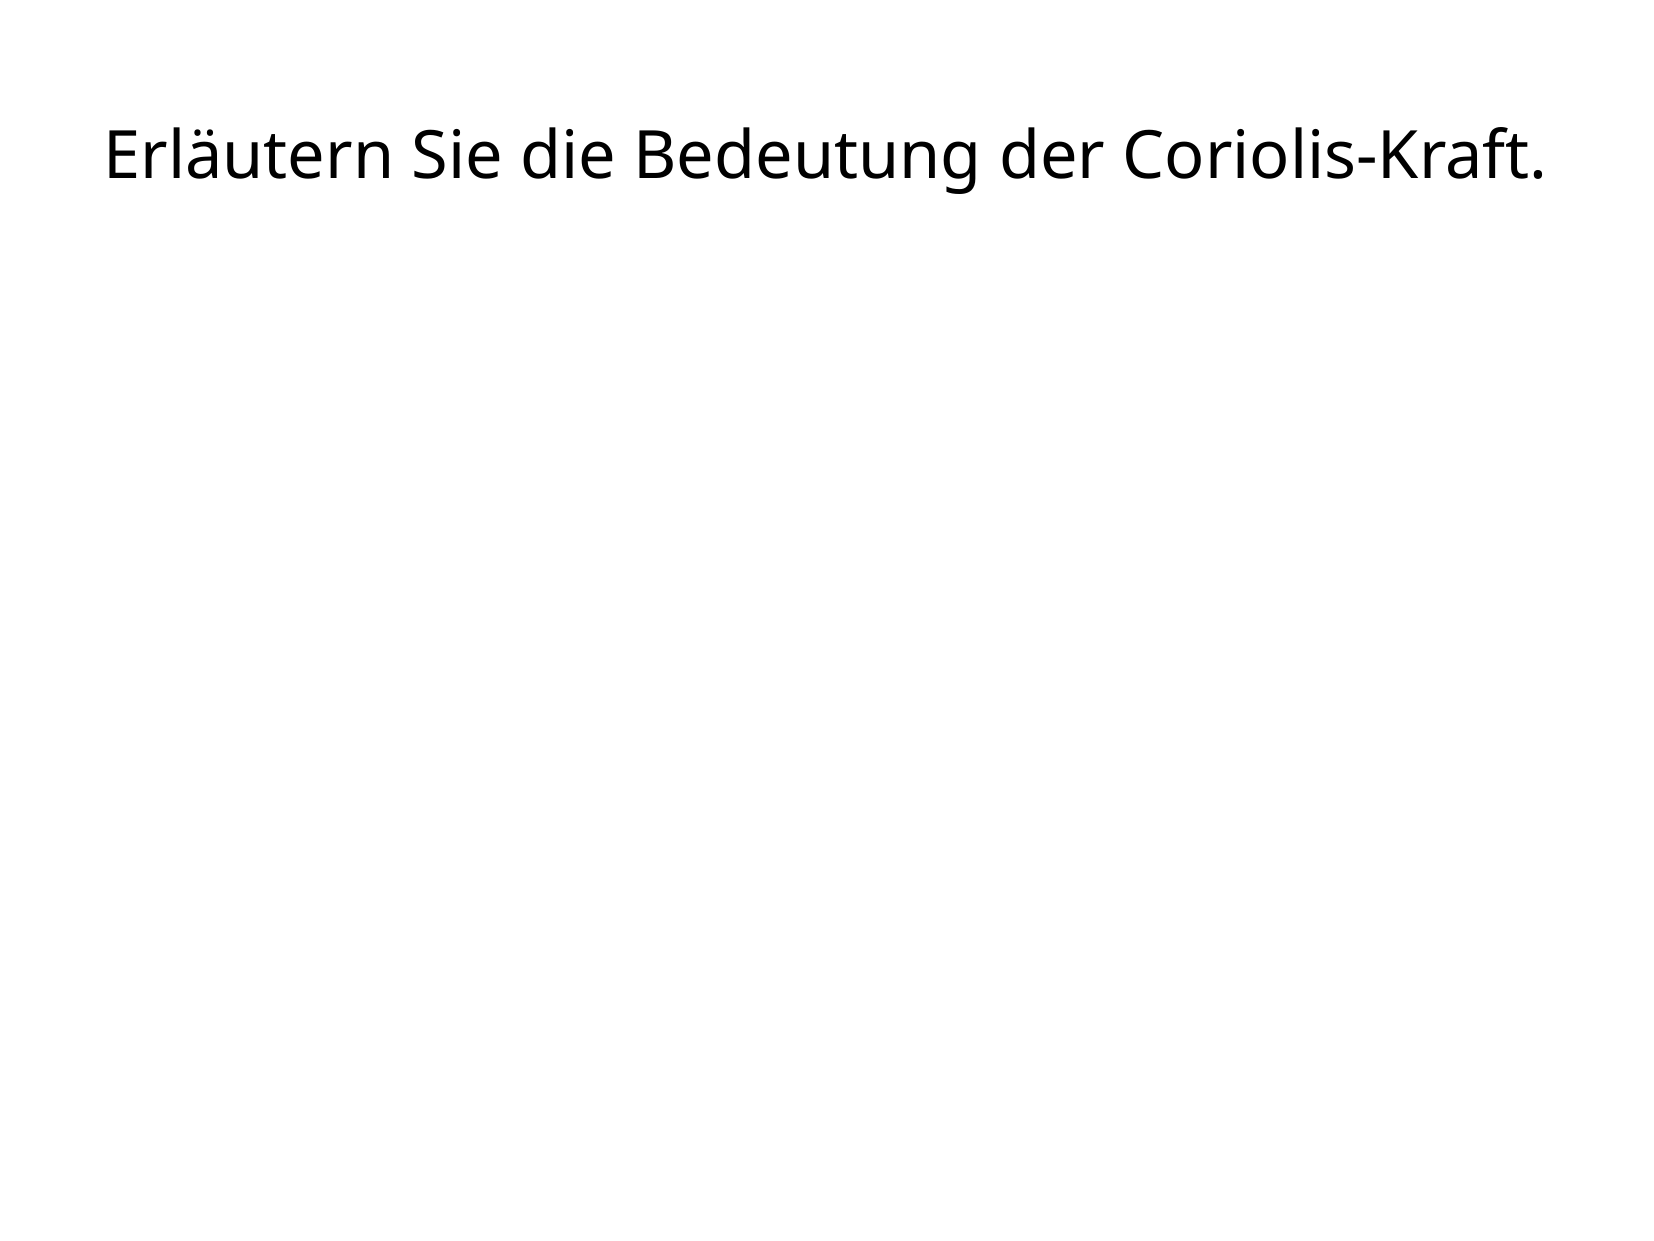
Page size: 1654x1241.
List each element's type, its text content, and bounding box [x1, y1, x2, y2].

title Erläutern Sie die Bedeutung der Coriolis-Kraft. [82, 49, 1571, 257]
